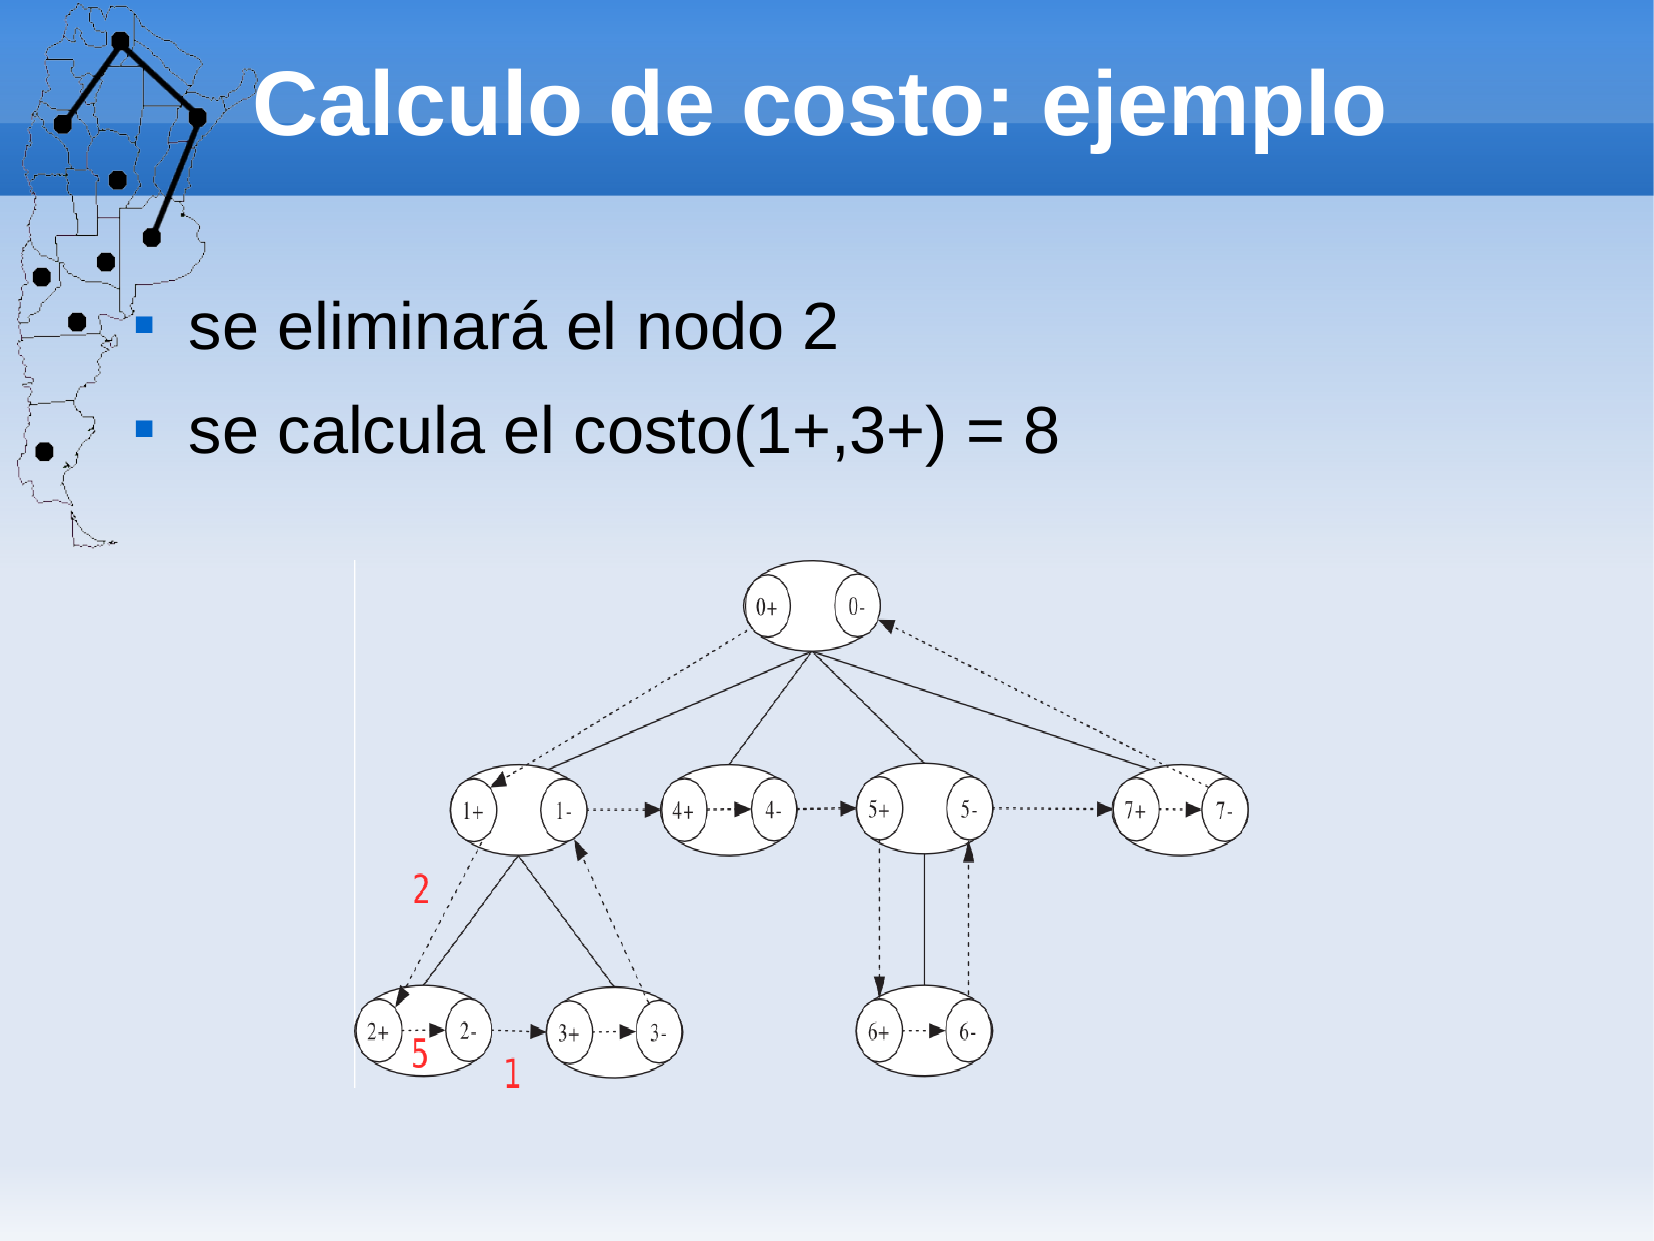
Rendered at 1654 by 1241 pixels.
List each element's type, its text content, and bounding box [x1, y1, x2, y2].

list se eliminará el nodo 2 se calcula el costo(1+,3+) = 8 [118, 288, 1607, 1093]
title Calculo de costo: ejemplo [296, 7, 1565, 200]
picture [0, 0, 1654, 1241]
